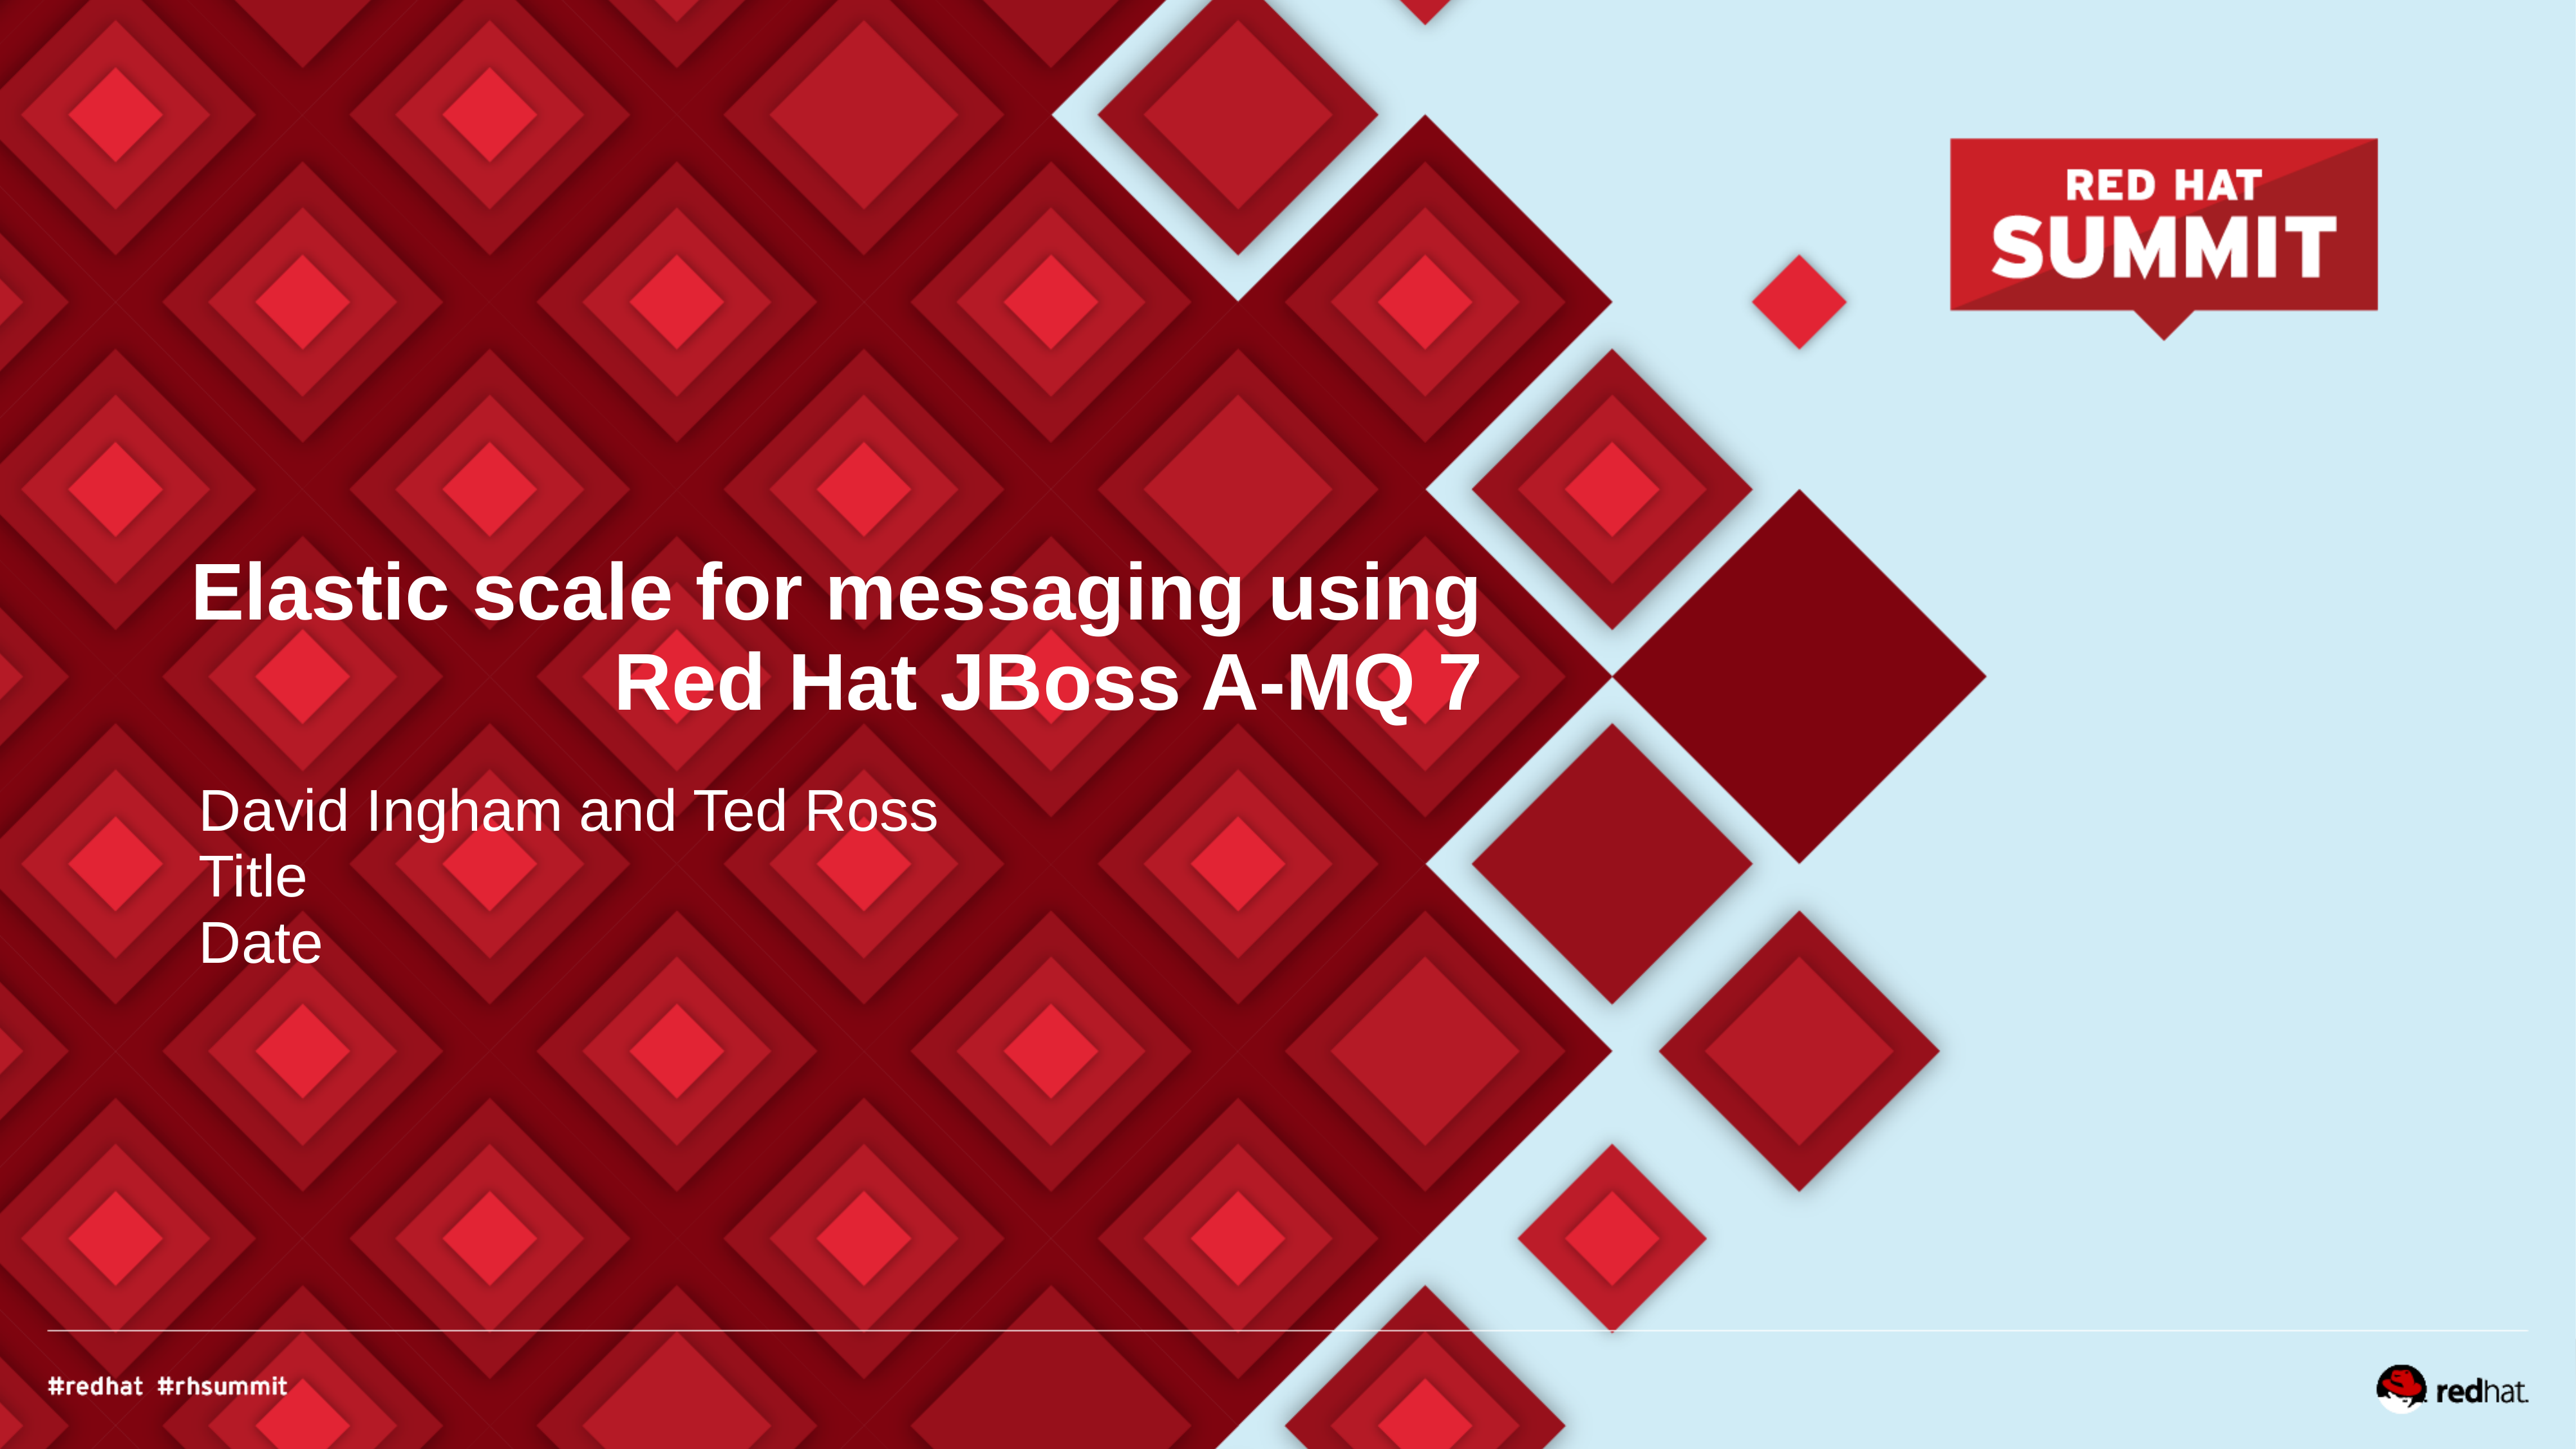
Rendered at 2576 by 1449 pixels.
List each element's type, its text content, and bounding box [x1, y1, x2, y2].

text_box David Ingham and Ted Ross Title Date [189, 773, 1681, 1043]
text_box Elastic scale for messaging using Red Hat JBoss A-MQ 7 [181, 542, 1498, 746]
picture [0, 0, 2576, 1449]
